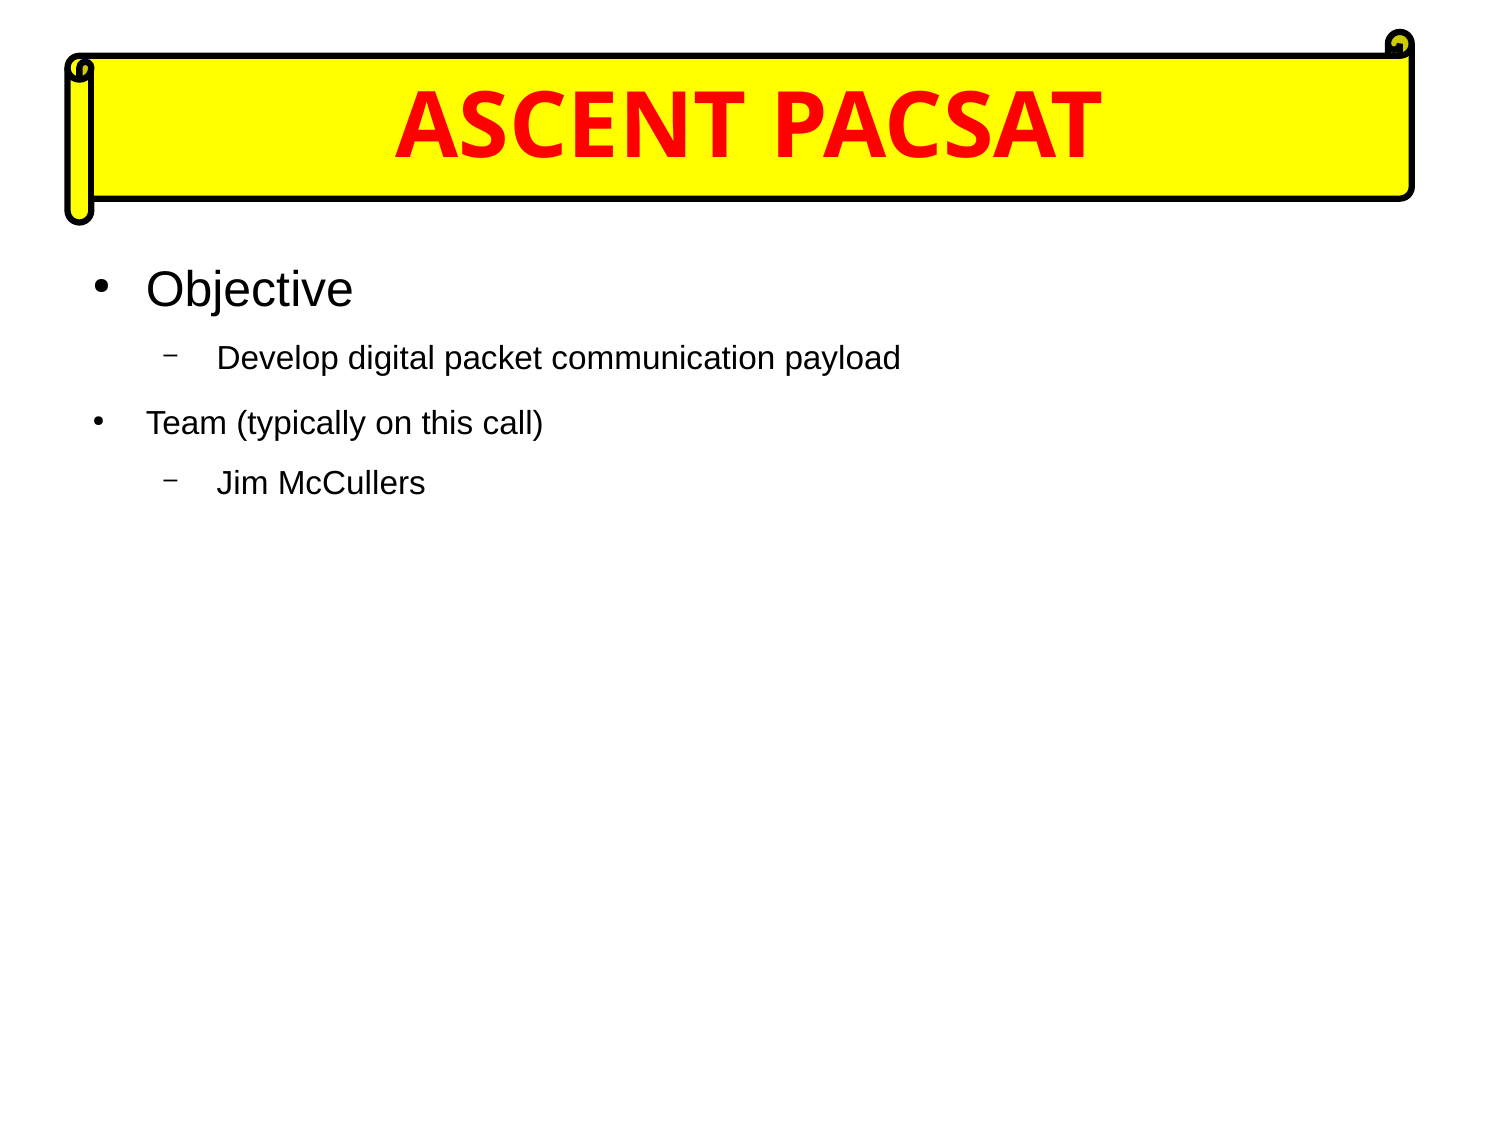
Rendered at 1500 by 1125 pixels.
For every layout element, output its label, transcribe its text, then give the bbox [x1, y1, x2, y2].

text_box [72, 31, 1412, 58]
text_box [67, 184, 1412, 223]
list Objective Develop digital packet communication payload Team (typically on this call) Jim McCullers [75, 263, 1425, 916]
text_box ASCENT PACSAT [0, 58, 1500, 184]
